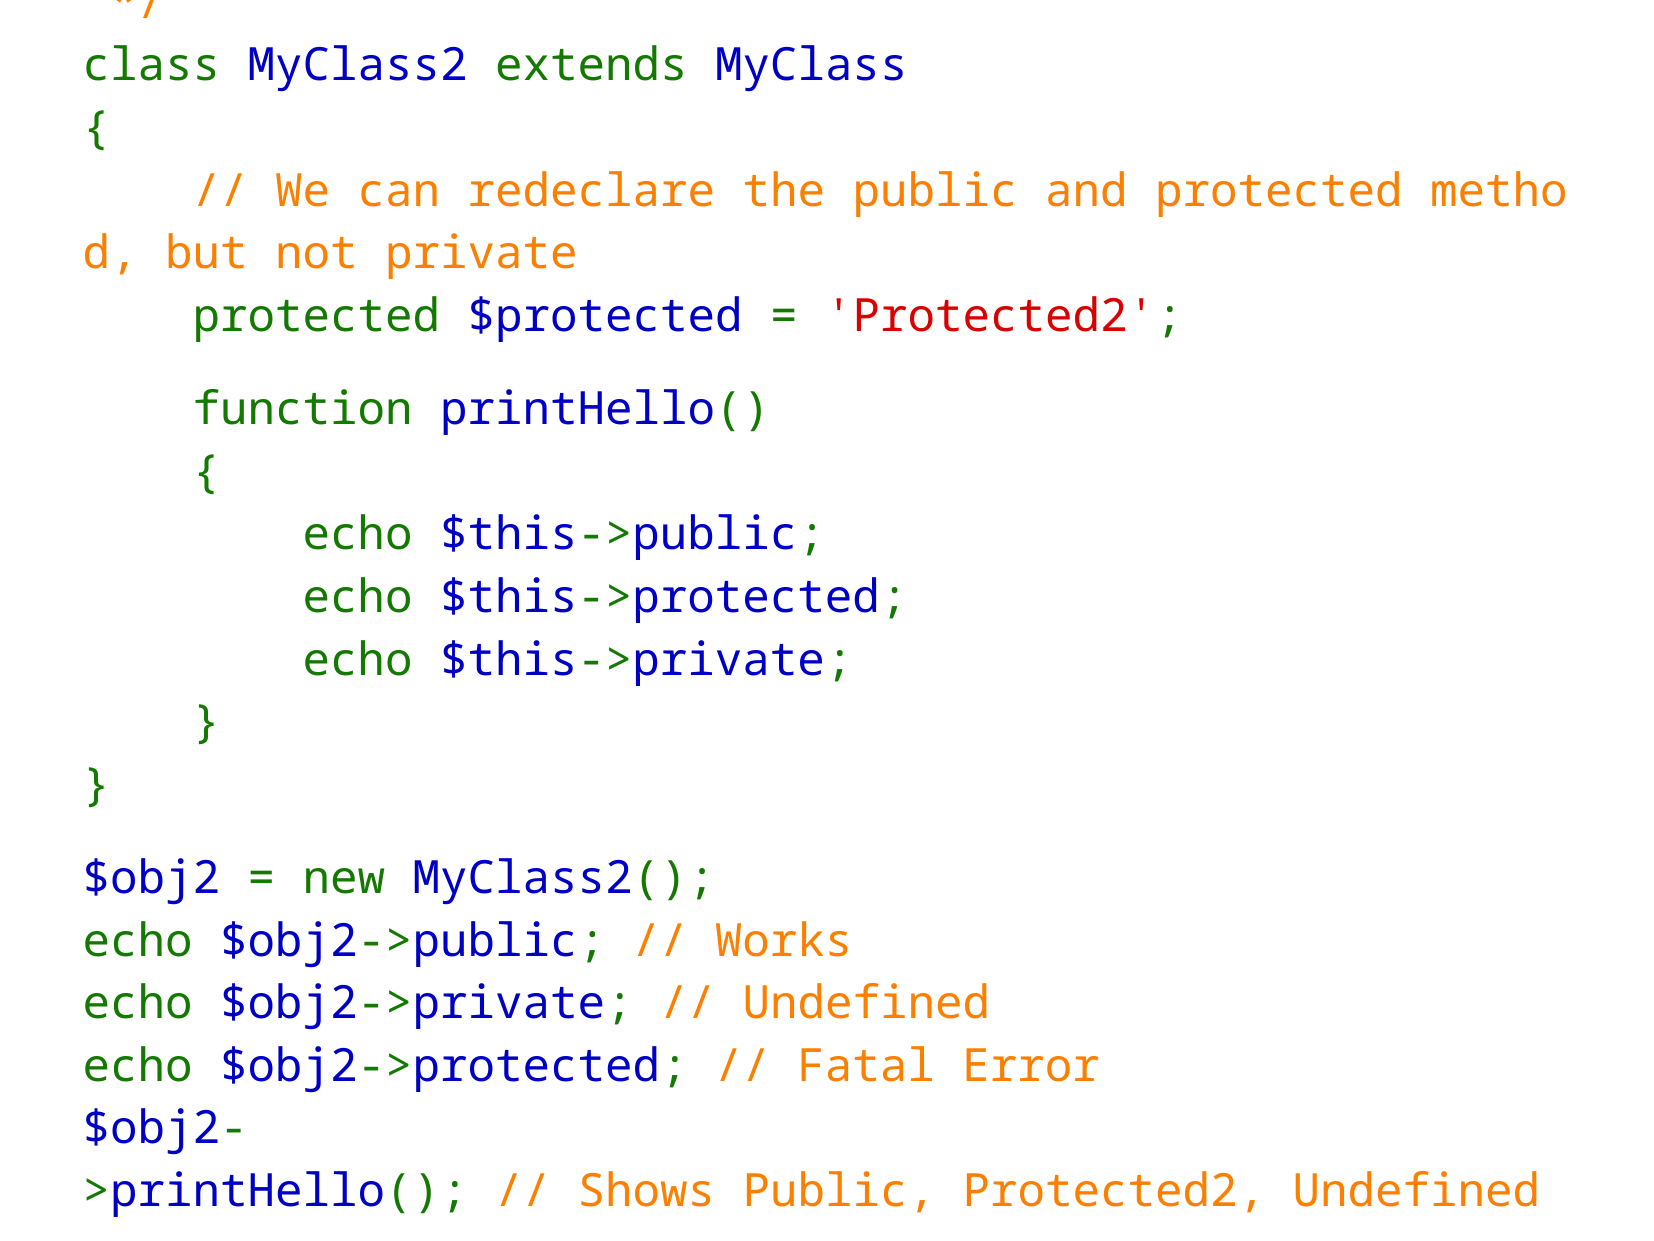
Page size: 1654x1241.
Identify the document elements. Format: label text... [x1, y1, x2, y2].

subtitle /** * Define MyClass2 */ class MyClass2 extends MyClass { // We can redeclare the public and protected method, but not private protected $protected = 'Protected2'; function printHello() { echo $this->public; echo $this->protected; echo $this->private; } } $obj2 = new MyClass2(); echo $obj2->public; // Works echo $obj2->private; // Undefined echo $obj2->protected; // Fatal Error $obj2->printHello(); // Shows Public, Protected2, Undefined ?> [82, 34, 1571, 1124]
